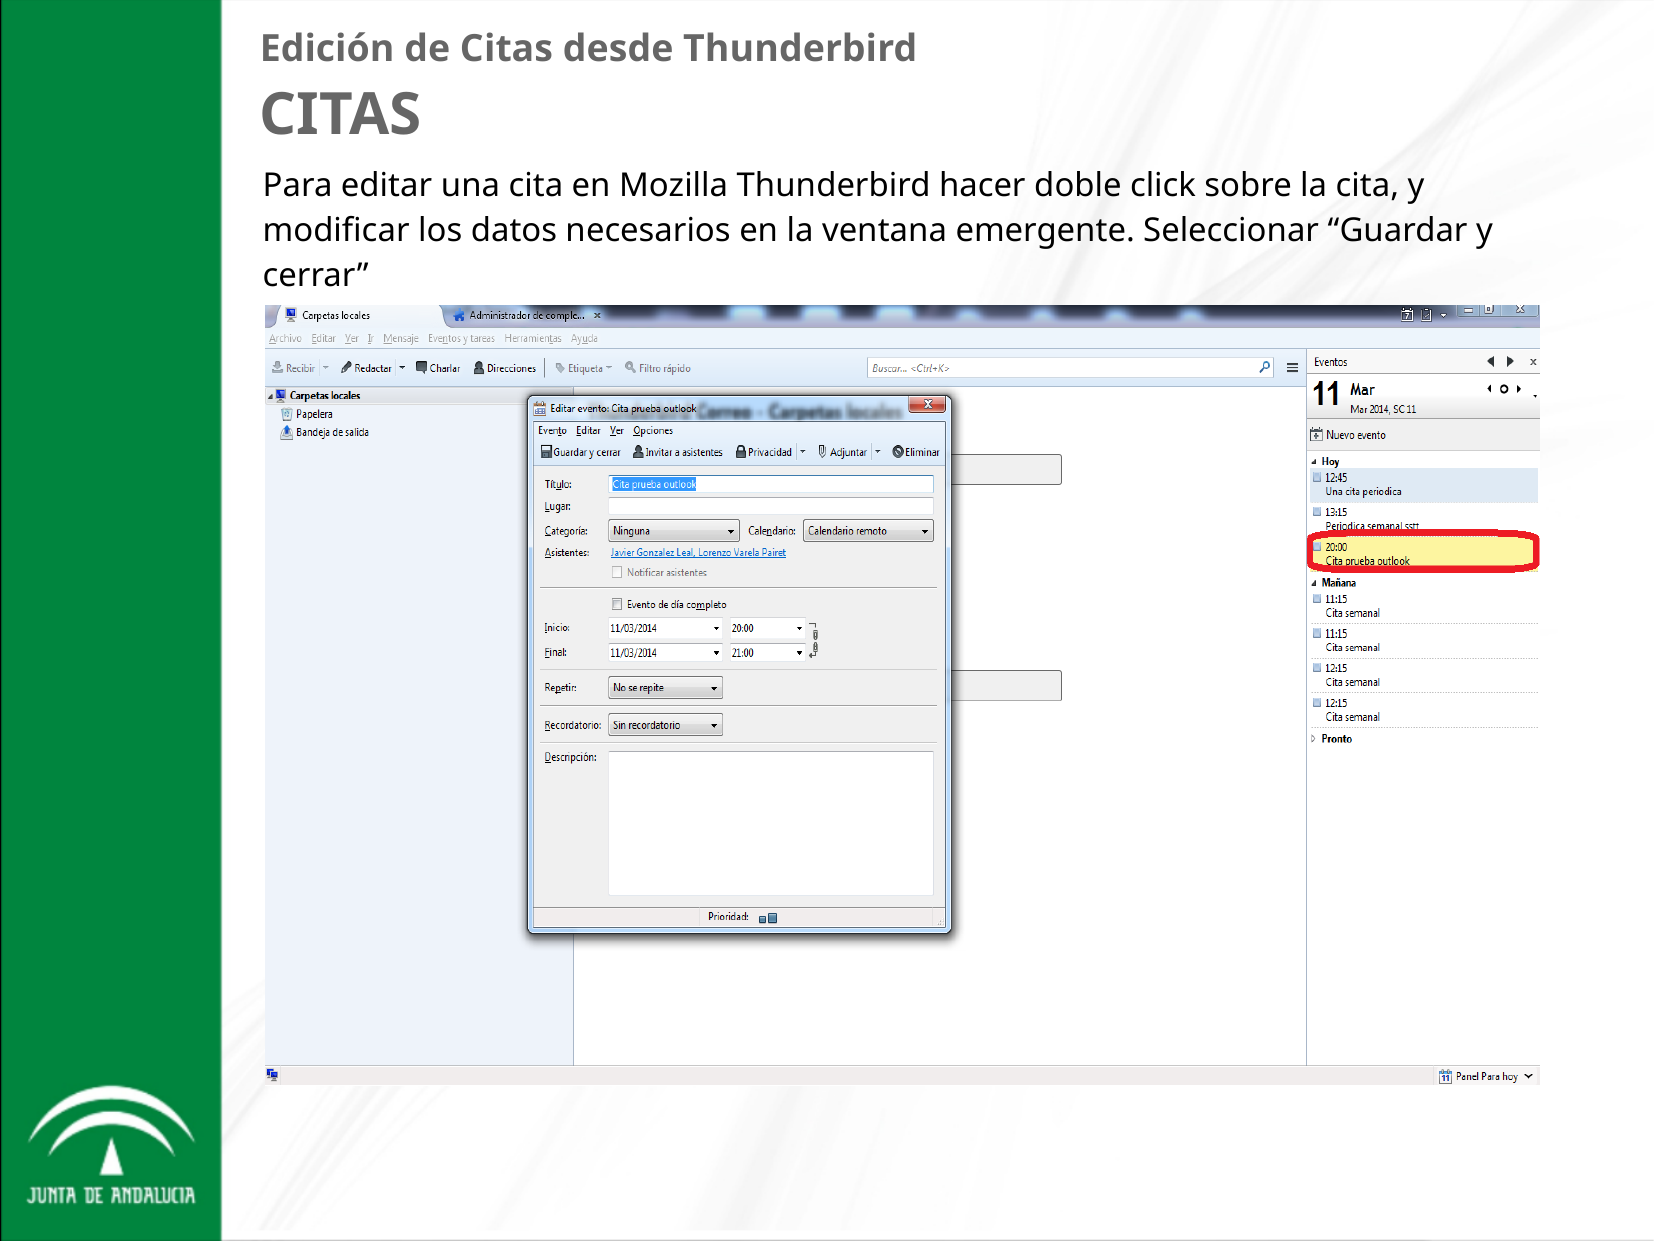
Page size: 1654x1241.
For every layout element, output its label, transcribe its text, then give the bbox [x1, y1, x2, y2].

title Edición de Citas desde Thunderbird CITAS [259, 19, 1577, 155]
picture [0, 0, 1654, 1241]
text_box Para editar una cita en Mozilla Thunderbird hacer doble click sobre la cita, y modificar los datos necesarios en la ventana emergente. Seleccionar “Guardar y cerrar” [177, 153, 1560, 378]
